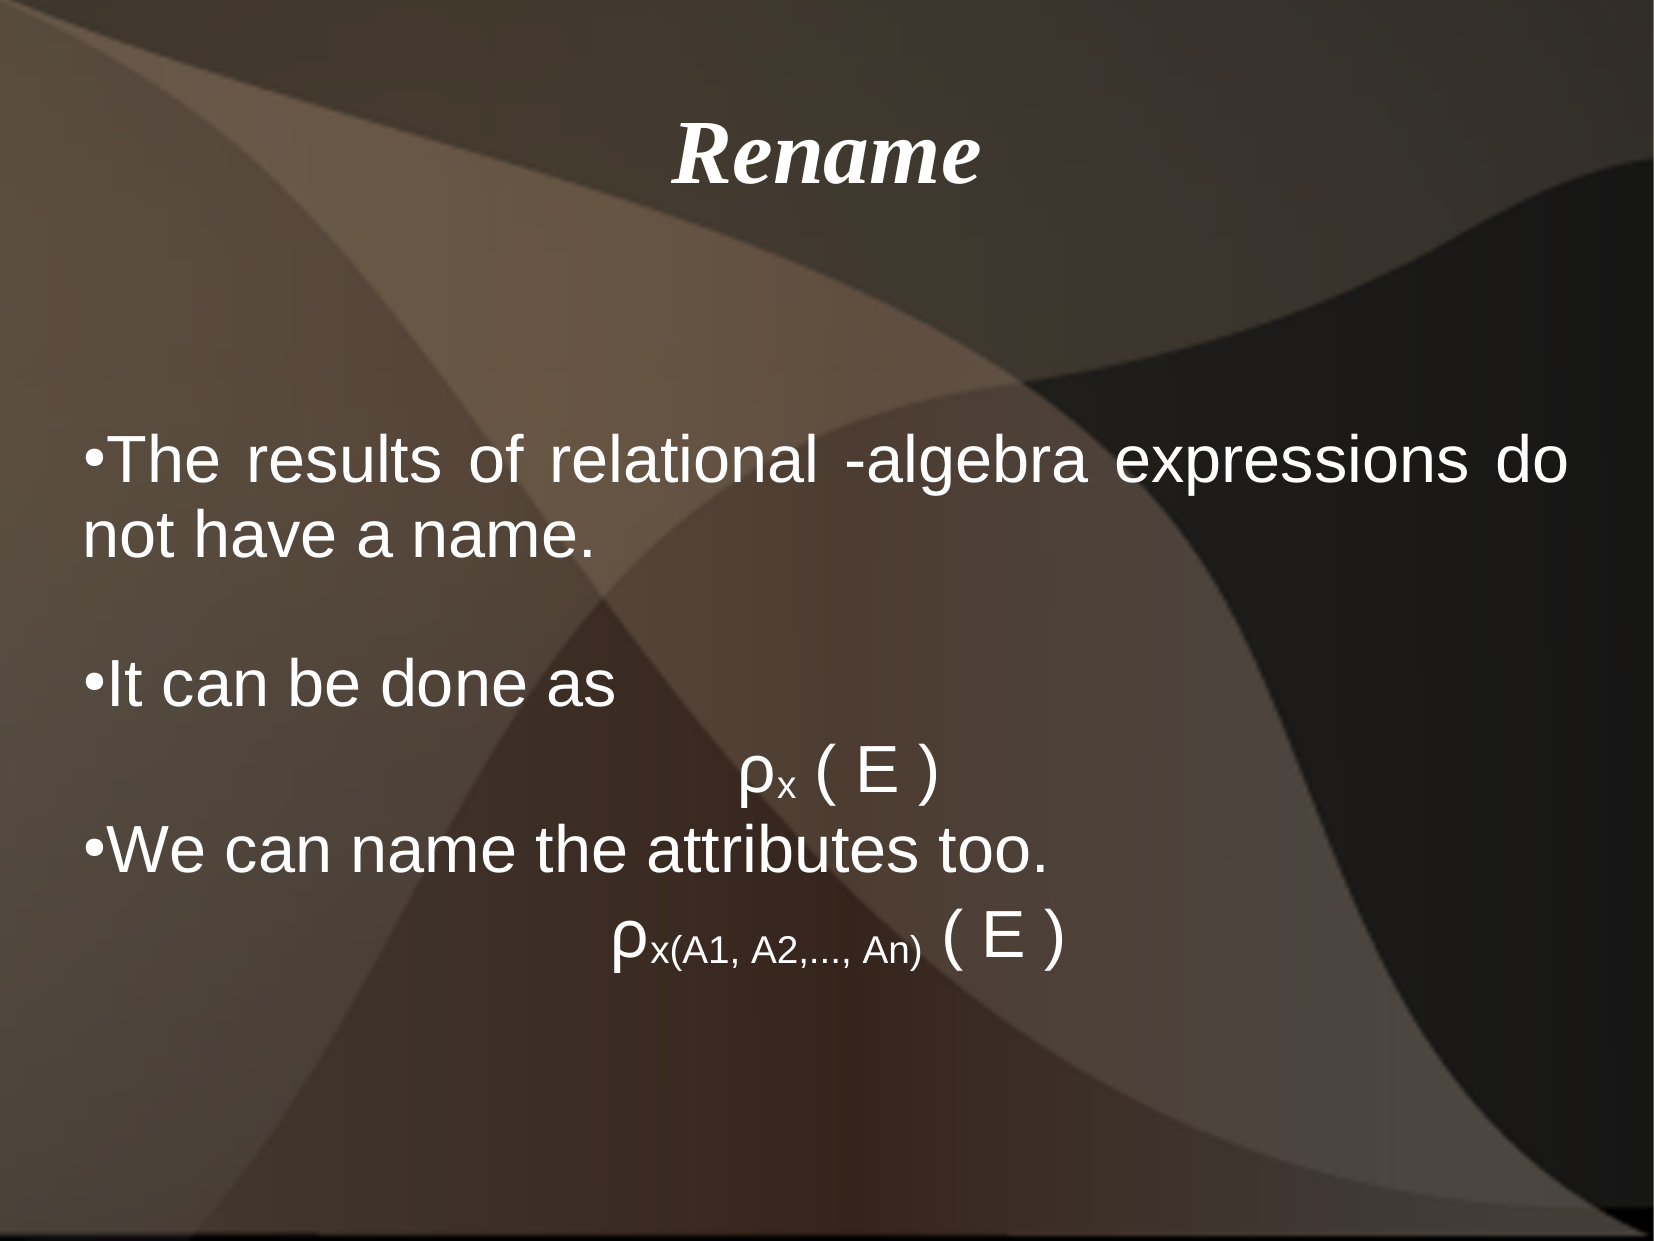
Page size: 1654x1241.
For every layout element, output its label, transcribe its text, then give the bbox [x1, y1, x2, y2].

subtitle The results of relational -algebra expressions do not have a name. It can be done as ρx ( E ) We can name the attributes too. ρx(A1, A2,..., An) ( E ) [82, 297, 1571, 1102]
title Rename [82, 56, 1571, 250]
picture [0, 0, 1654, 1241]
